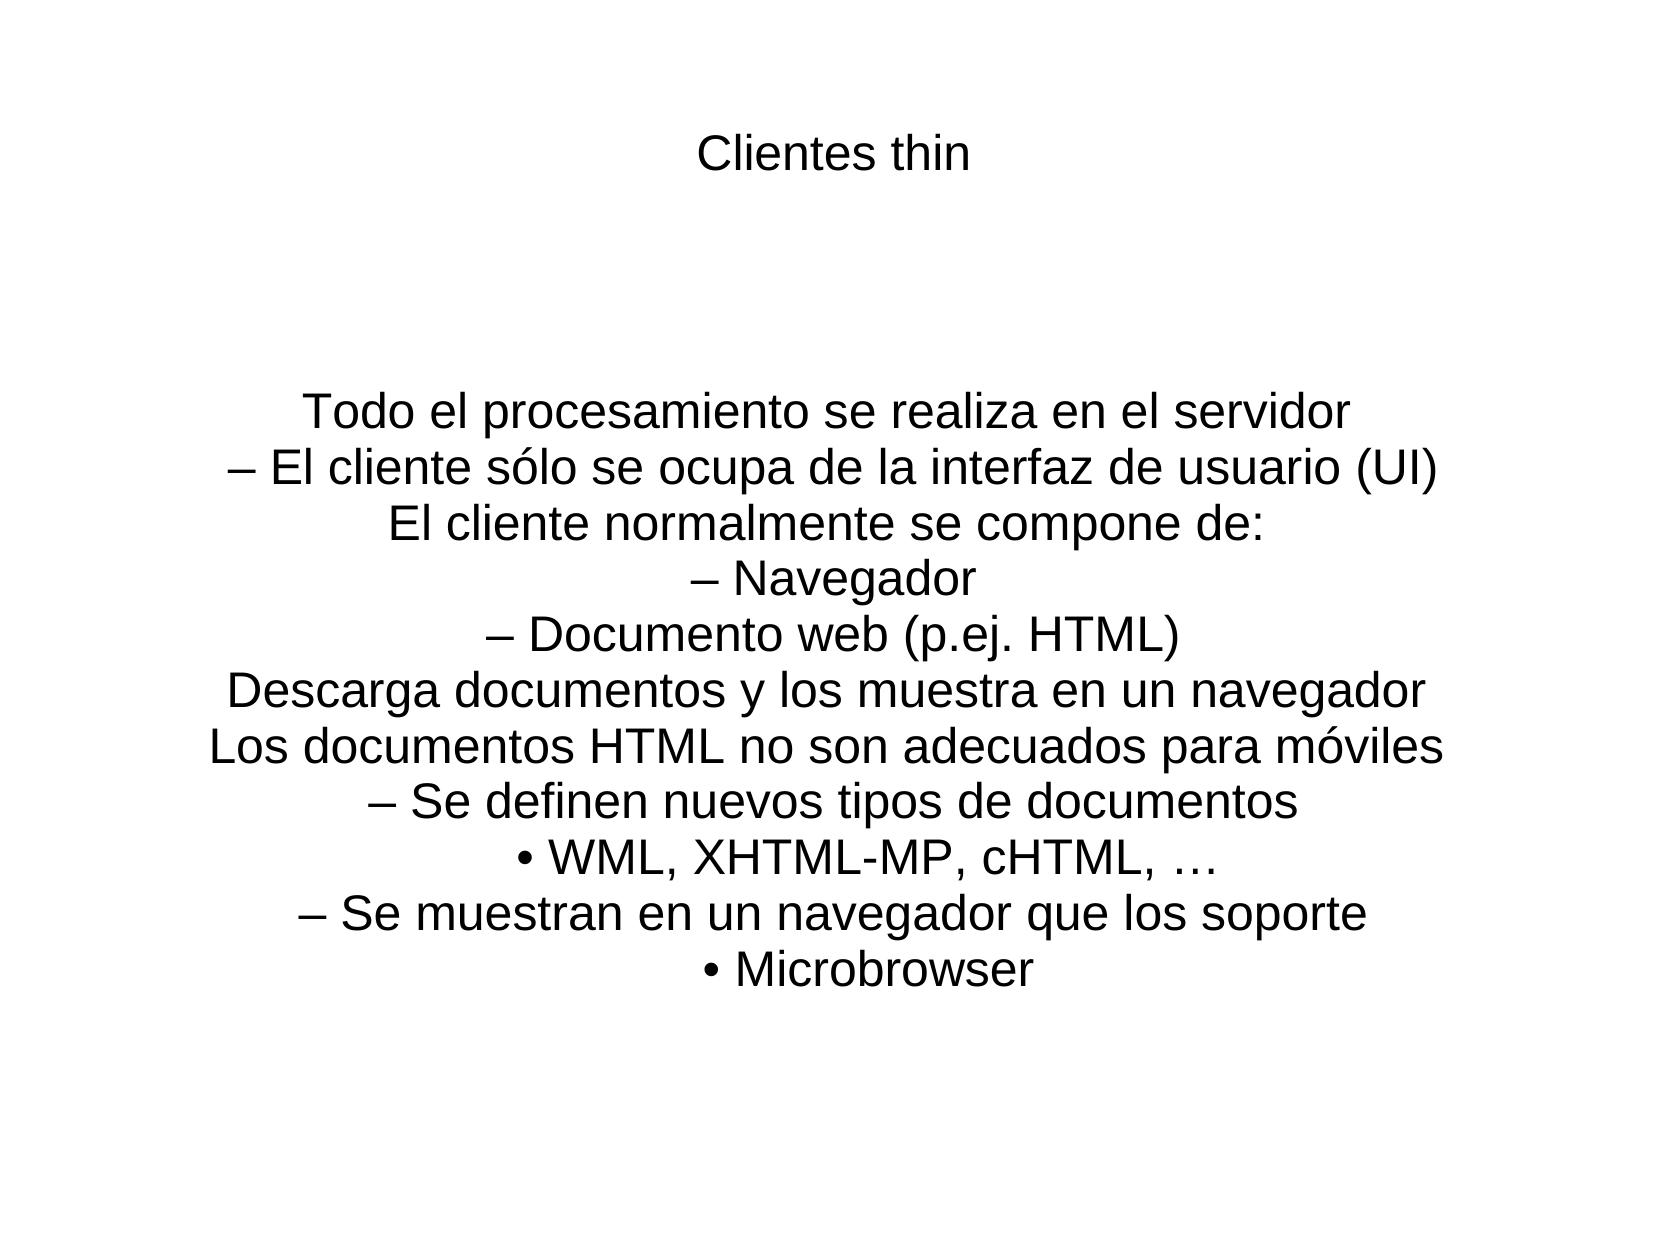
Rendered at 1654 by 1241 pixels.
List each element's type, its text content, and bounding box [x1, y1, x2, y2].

subtitle Todo el procesamiento se realiza en el servidor – El cliente sólo se ocupa de la interfaz de usuario (UI) El cliente normalmente se compone de: – Navegador – Documento web (p.ej. HTML) Descarga documentos y los muestra en un navegador Los documentos HTML no son adecuados para móviles – Se definen nuevos tipos de documentos • WML, XHTML-MP, cHTML, … – Se muestran en un navegador que los soporte • Microbrowser [82, 290, 1571, 1109]
title Clientes thin [82, 49, 1571, 257]
